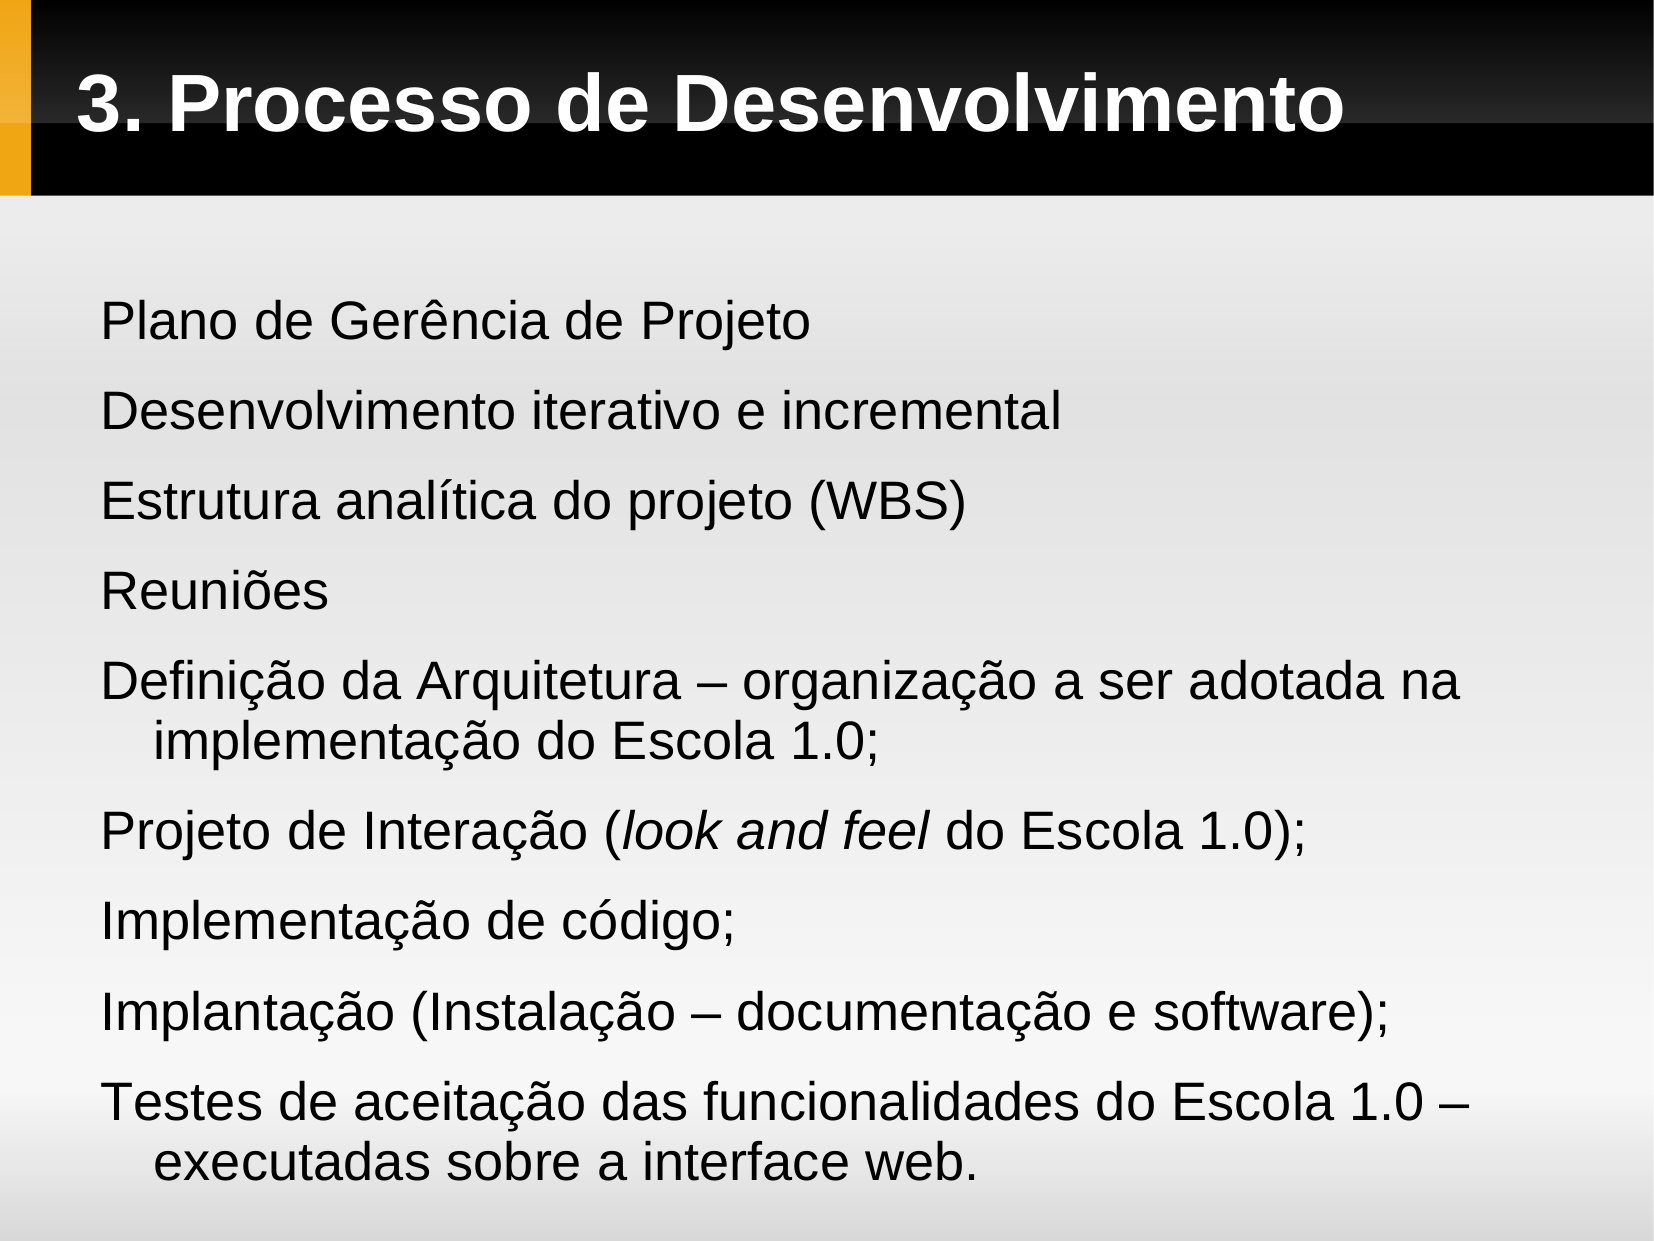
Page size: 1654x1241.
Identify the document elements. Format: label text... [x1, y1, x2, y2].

title 3. Processo de Desenvolvimento [76, 0, 1566, 208]
list Plano de Gerência de Projeto Desenvolvimento iterativo e incremental Estrutura analítica do projeto (WBS) Reuniões Definição da Arquitetura – organização a ser adotada na implementação do Escola 1.0; Projeto de Interação (look and feel do Escola 1.0); Implementação de código; Implantação (Instalação – documentação e software); Testes de aceitação das funcionalidades do Escola 1.0 – executadas sobre a interface web. [82, 290, 1571, 1193]
picture [0, 0, 1654, 1241]
